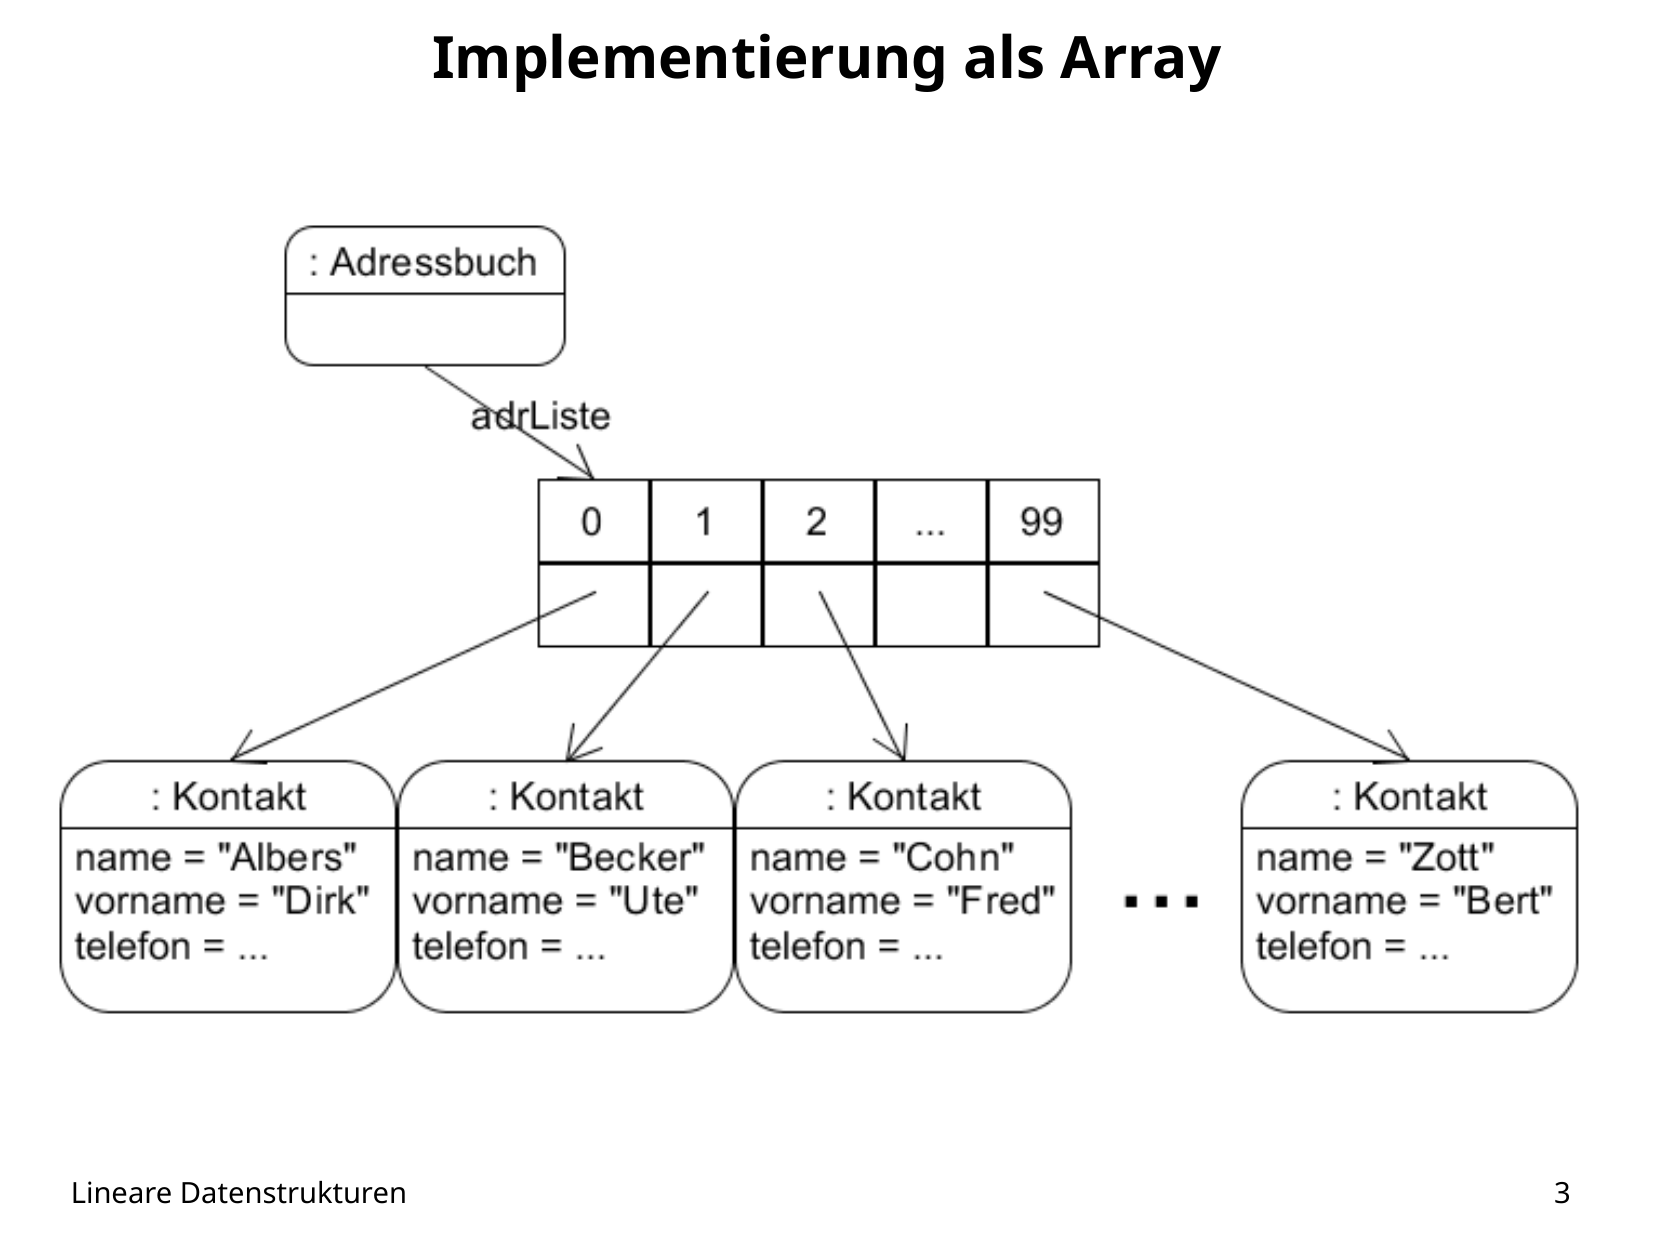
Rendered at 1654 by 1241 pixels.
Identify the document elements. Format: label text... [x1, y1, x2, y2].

picture [58, 224, 1581, 1016]
title Implementierung als Array [0, 5, 1654, 107]
